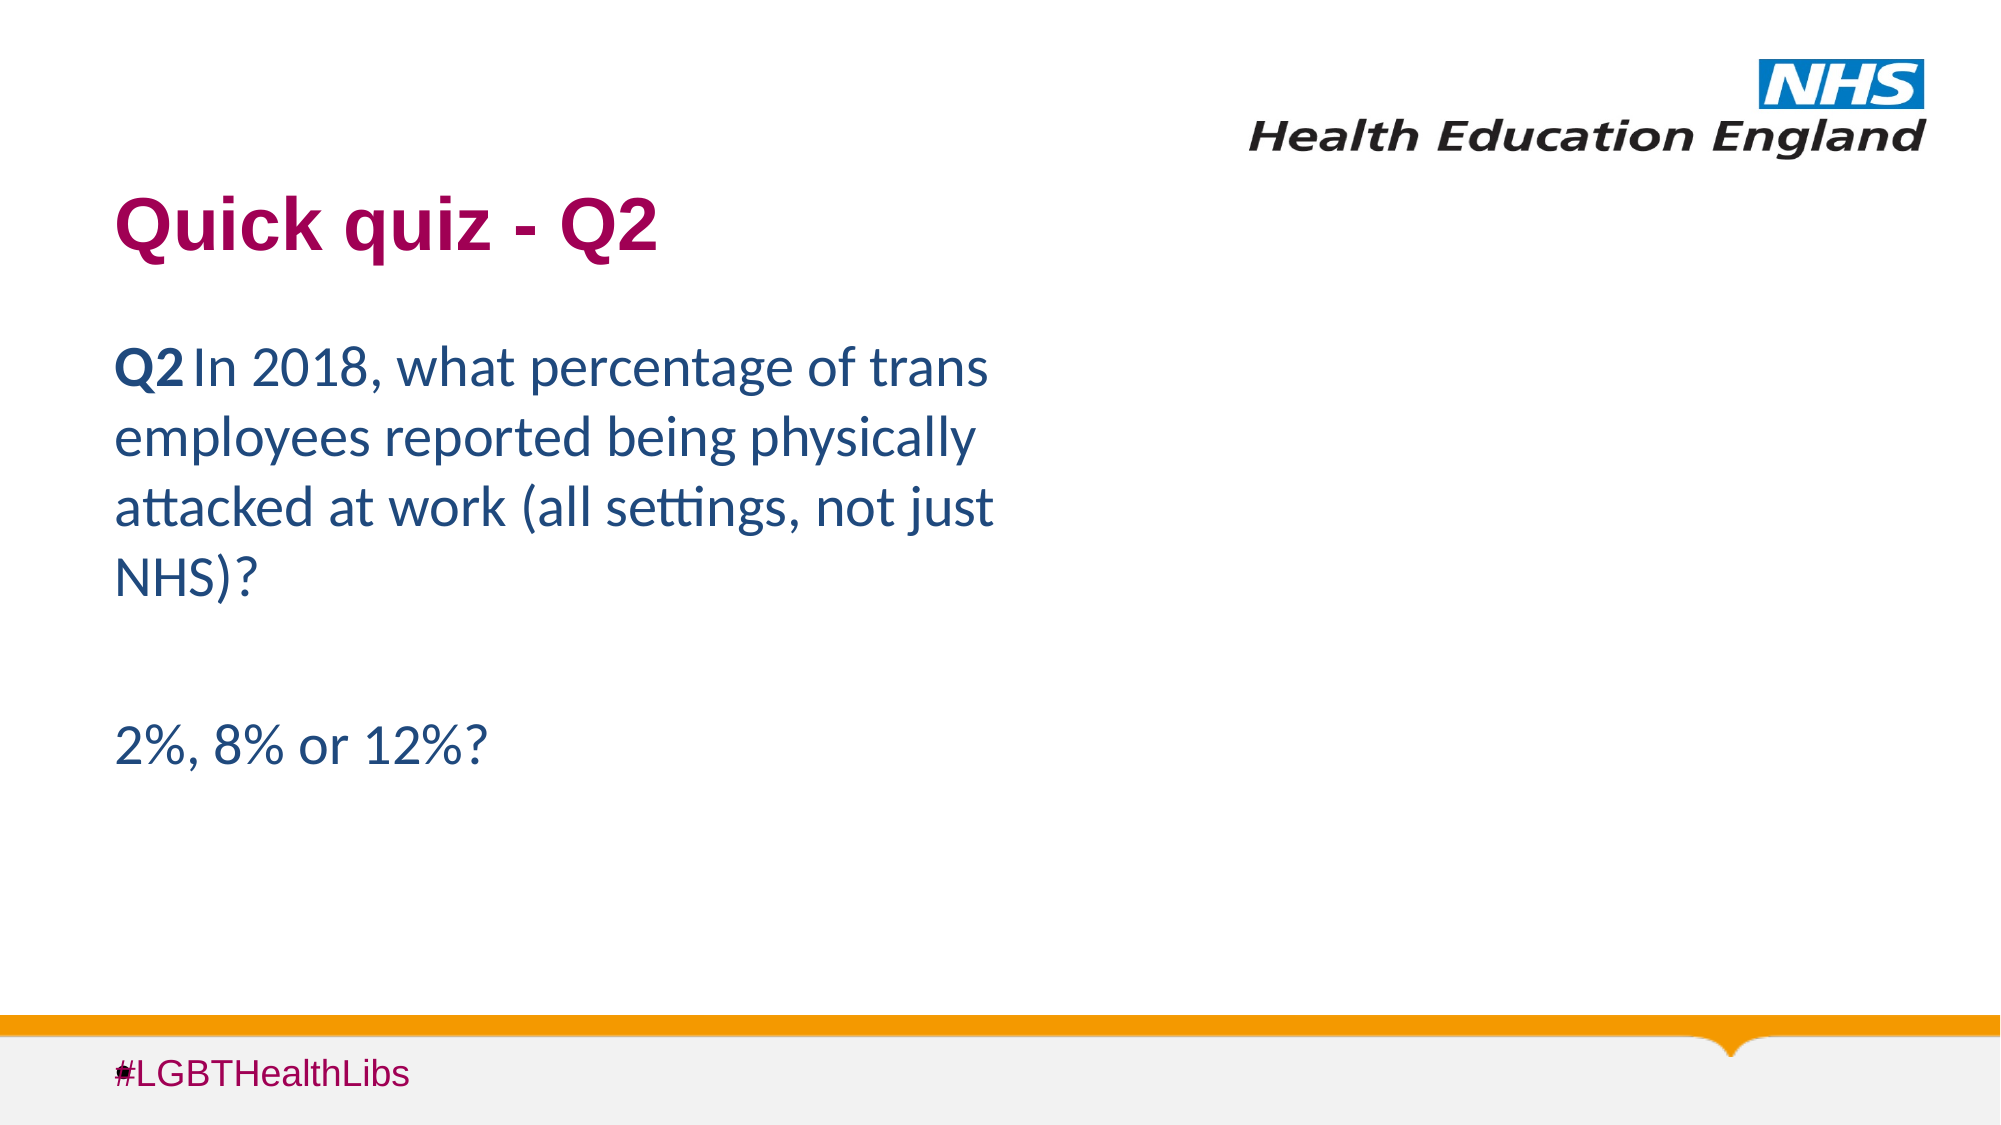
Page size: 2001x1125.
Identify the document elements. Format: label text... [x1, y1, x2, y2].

list Q2 In 2018, what percentage of trans employees reported being physically attacked at work (all settings, not just NHS)? 2%, 8% or 12%? [99, 320, 1851, 932]
title Quick quiz - Q2 [99, 168, 1801, 280]
text_box #LGBTHealthLibs [99, 1041, 510, 1103]
